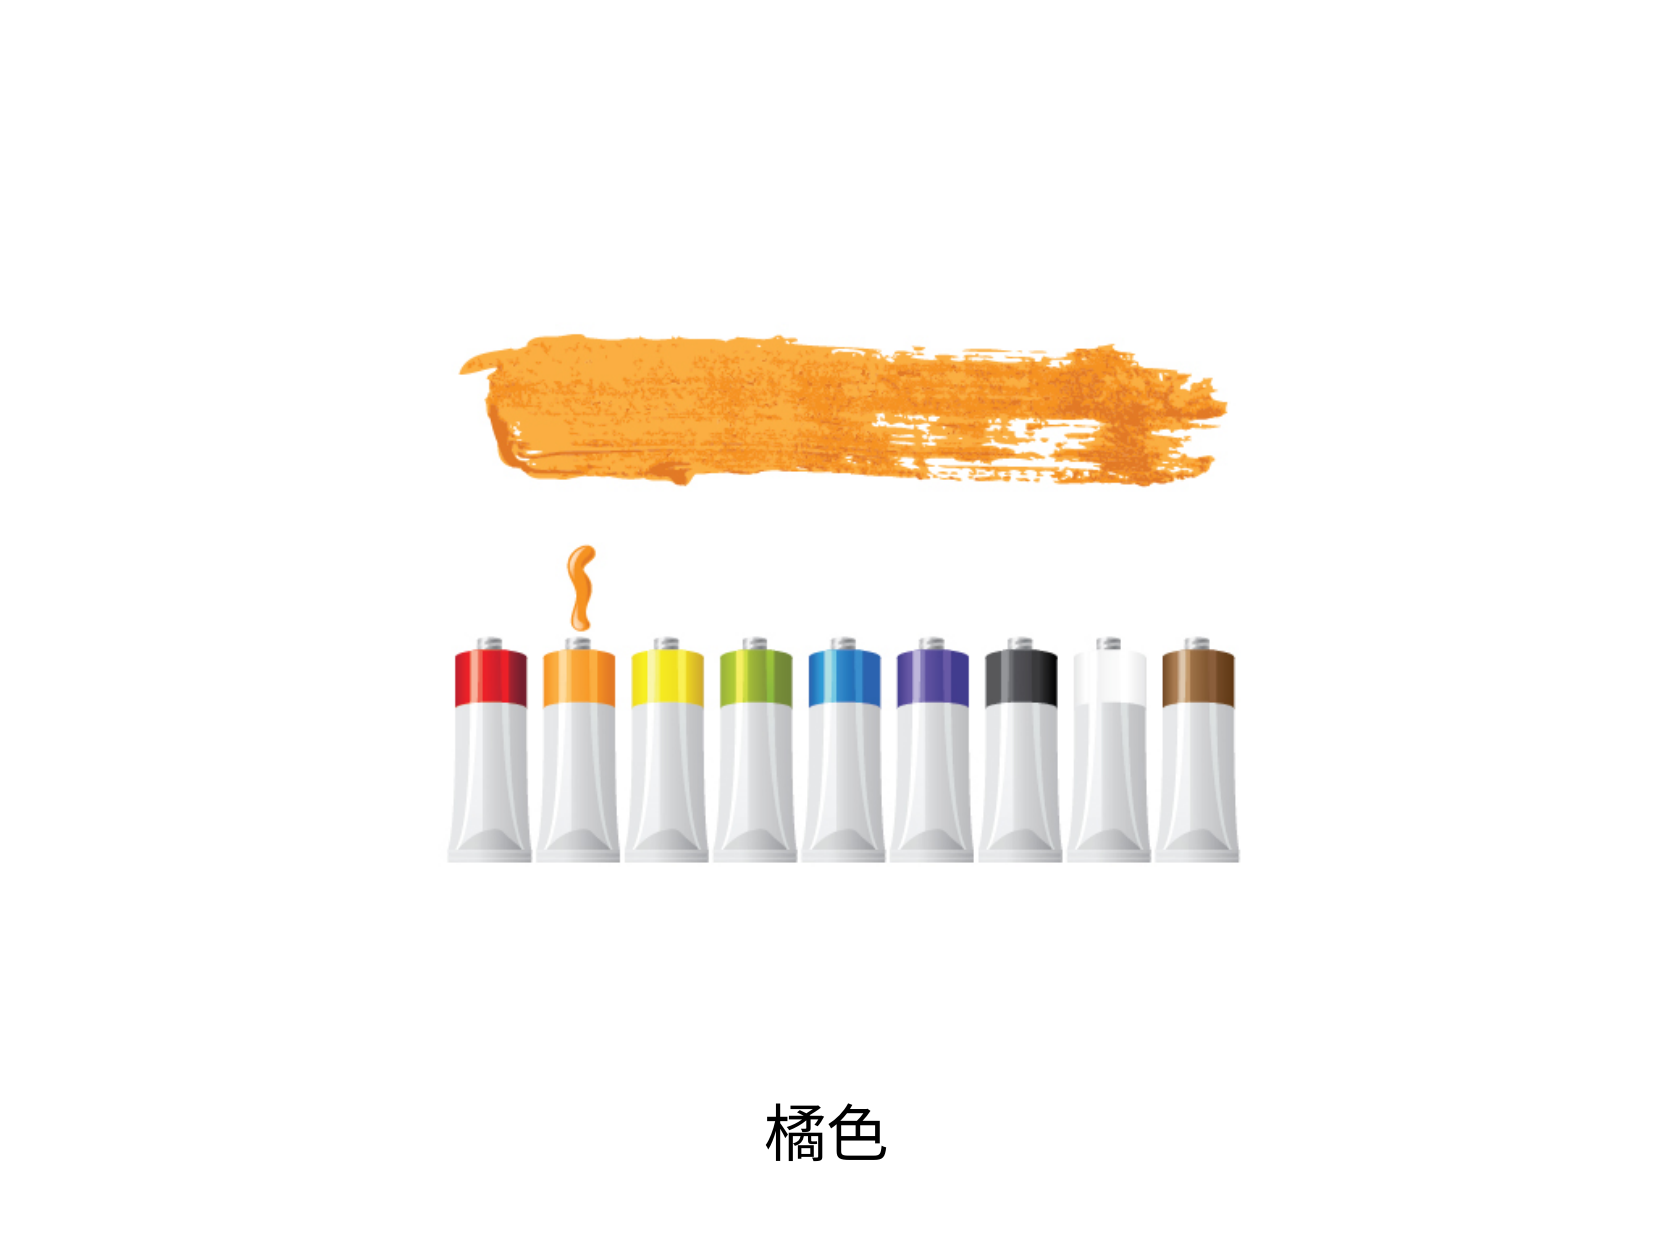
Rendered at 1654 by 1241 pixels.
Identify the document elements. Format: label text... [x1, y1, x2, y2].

title 橘色 [82, 1025, 1571, 1233]
picture [0, 0, 1654, 1241]
